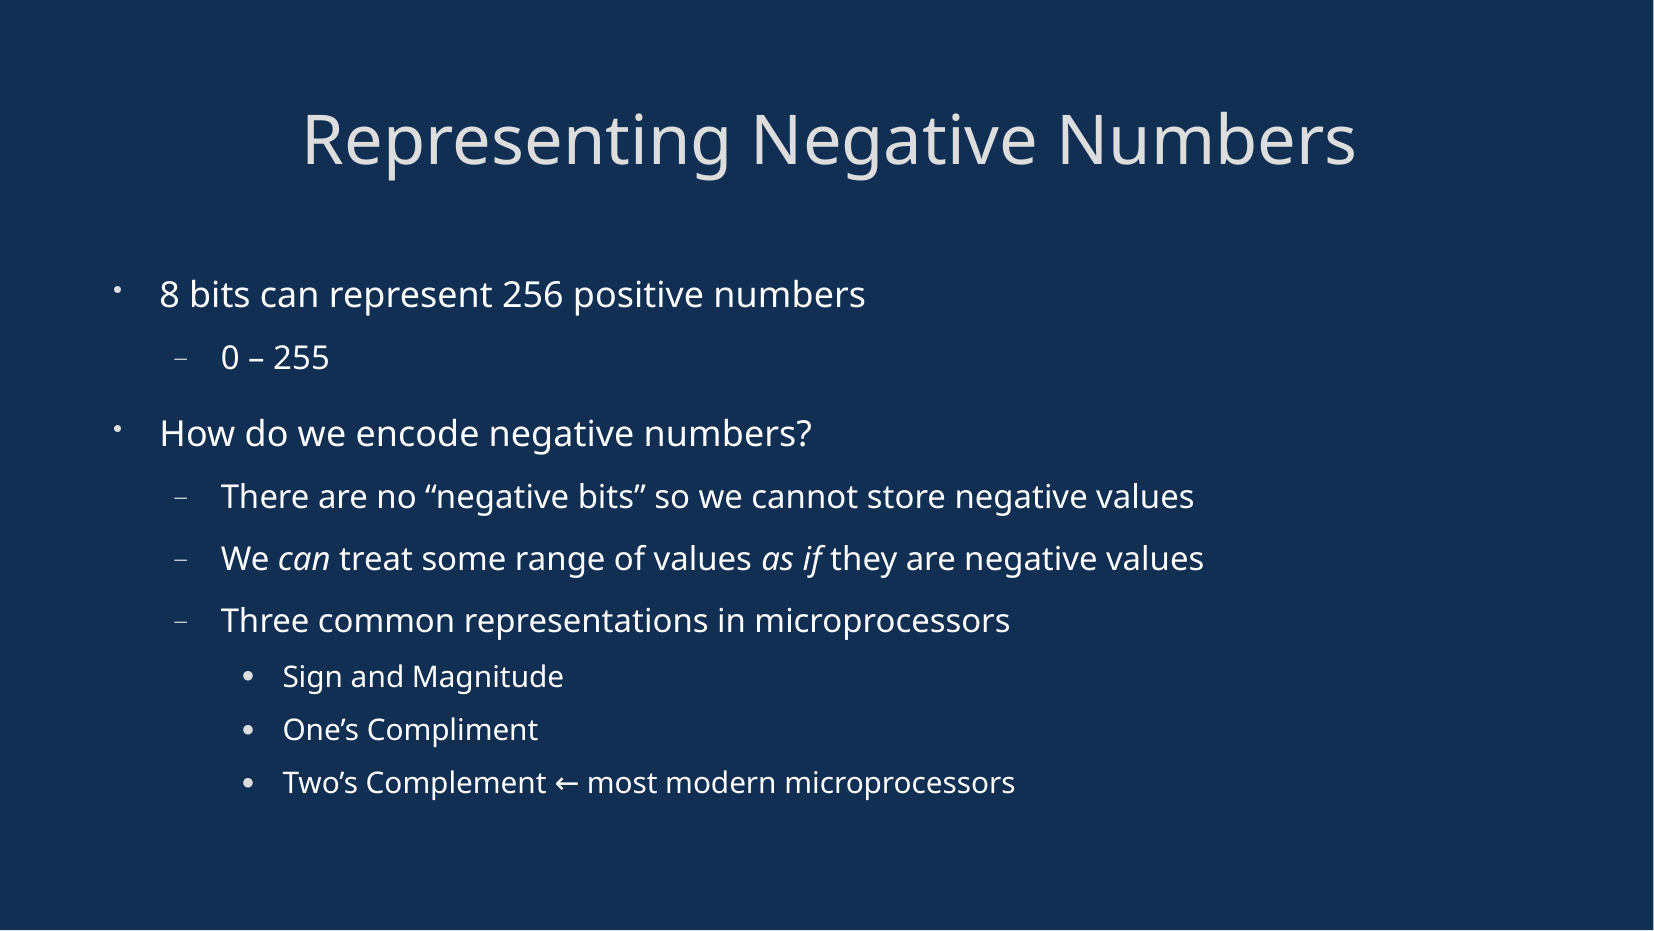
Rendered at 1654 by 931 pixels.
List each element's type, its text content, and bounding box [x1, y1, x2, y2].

title Representing Negative Numbers [97, 56, 1563, 220]
list 8 bits can represent 256 positive numbers 0 – 255 How do we encode negative numbers? There are no “negative bits” so we cannot store negative values We can treat some range of values as if they are negative values Three common representations in microprocessors Sign and Magnitude One’s Compliment Two’s Complement ← most modern microprocessors [97, 268, 1563, 806]
